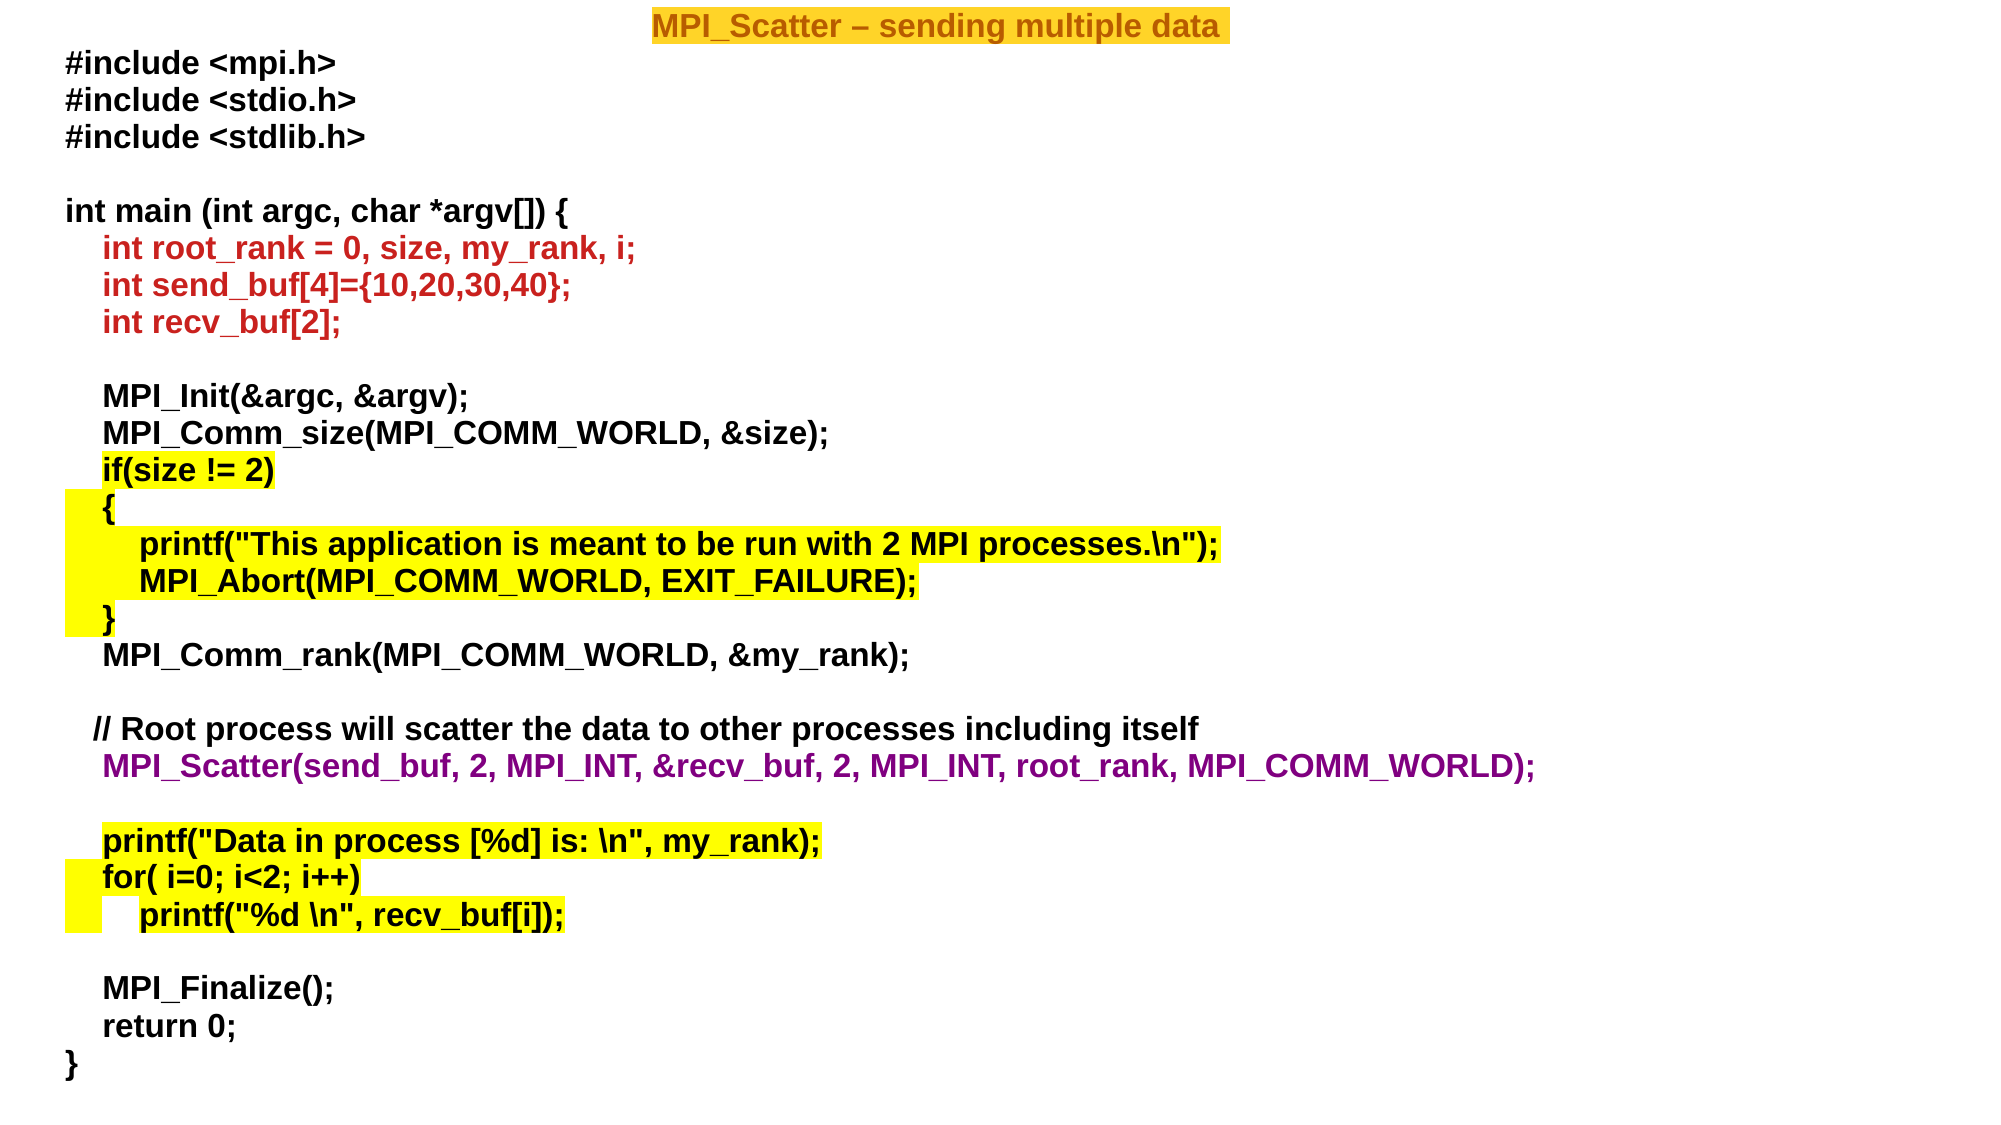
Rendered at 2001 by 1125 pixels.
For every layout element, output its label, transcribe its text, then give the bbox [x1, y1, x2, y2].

text_box MPI_Scatter – sending multiple data #include <mpi.h> #include <stdio.h> #include <stdlib.h> int main (int argc, char *argv[]) { int root_rank = 0, size, my_rank, i; int send_buf[4]={10,20,30,40}; int recv_buf[2]; MPI_Init(&argc, &argv); MPI_Comm_size(MPI_COMM_WORLD, &size); if(size != 2) { printf("This application is meant to be run with 2 MPI processes.\n"); MPI_Abort(MPI_COMM_WORLD, EXIT_FAILURE); } MPI_Comm_rank(MPI_COMM_WORLD, &my_rank); // Root process will scatter the data to other processes including itself MPI_Scatter(send_buf, 2, MPI_INT, &recv_buf, 2, MPI_INT, root_rank, MPI_COMM_WORLD); printf("Data in process [%d] is: \n", my_rank); for( i=0; i<2; i++) printf("%d \n", recv_buf[i]); MPI_Finalize(); return 0; } [50, 0, 1831, 1111]
